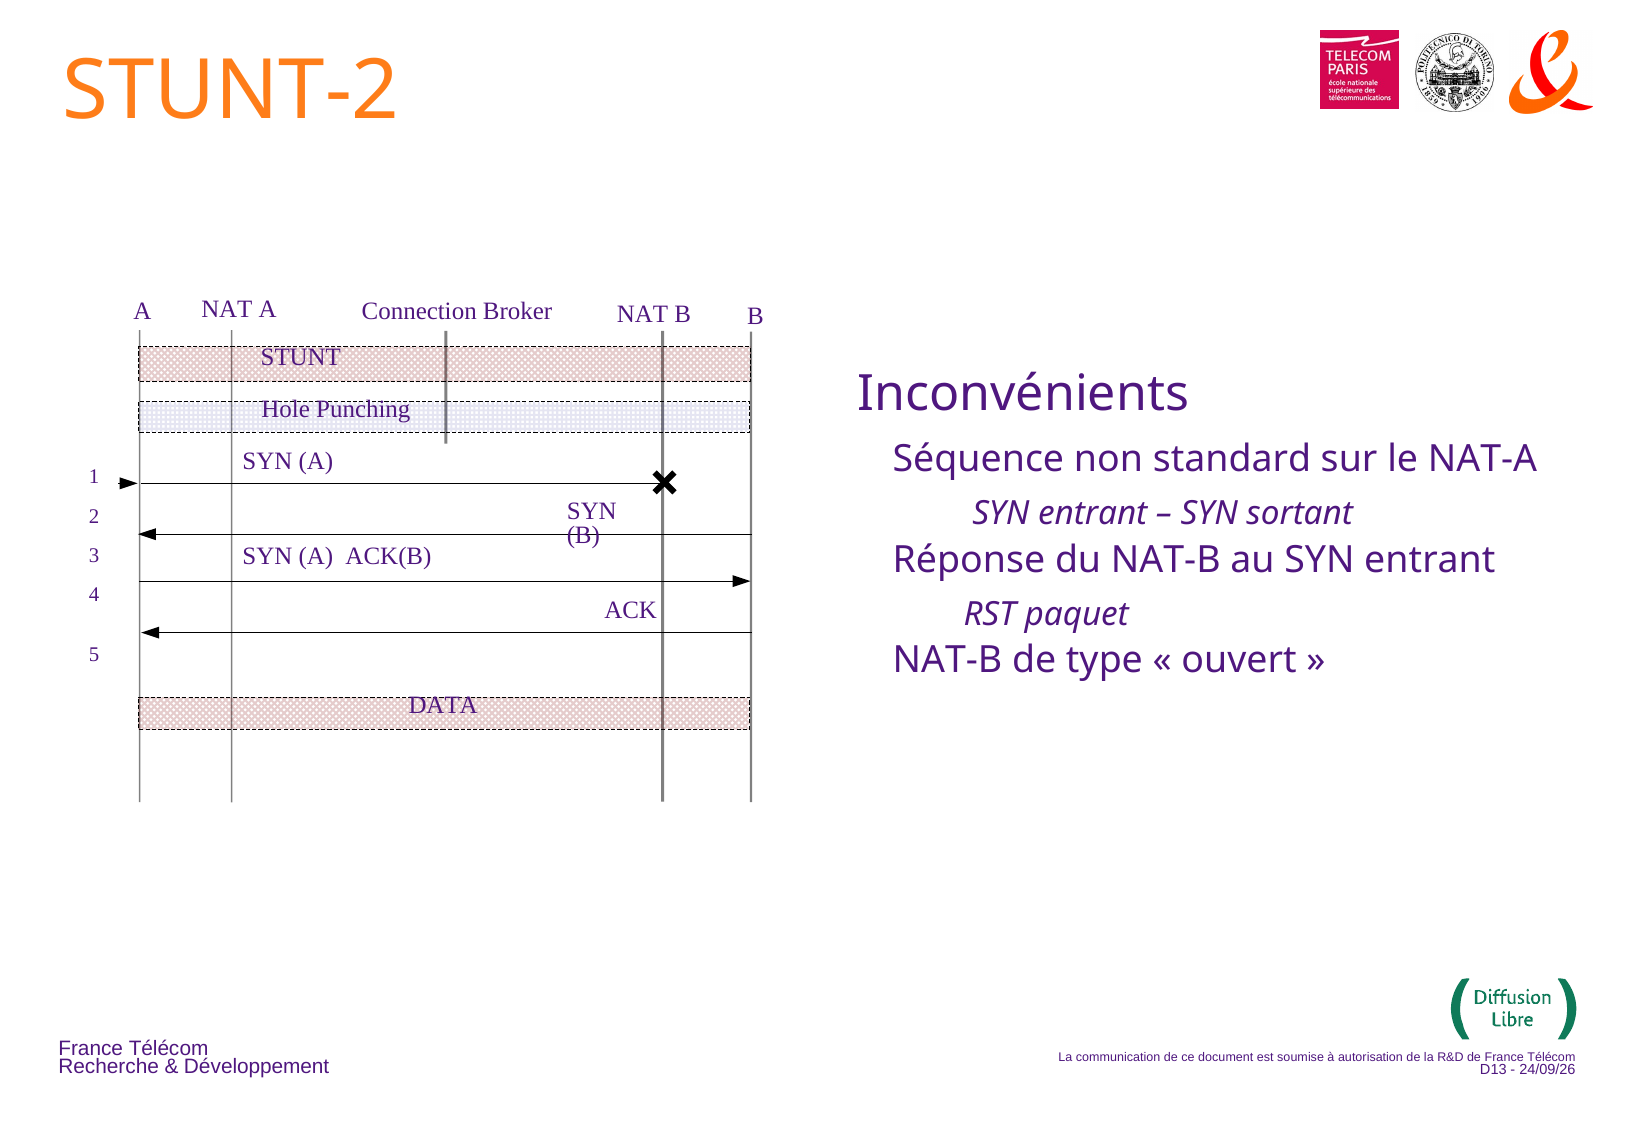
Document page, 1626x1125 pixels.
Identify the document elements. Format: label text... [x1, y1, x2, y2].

text_box [138, 535, 366, 803]
text_box SYN (A) [242, 450, 369, 483]
text_box [138, 334, 753, 803]
text_box ACK [604, 599, 669, 635]
picture [1320, 30, 1399, 109]
text_box [661, 582, 665, 599]
text_box [661, 535, 665, 581]
picture [1509, 30, 1593, 114]
text_box DATA [366, 694, 520, 730]
text_box SYN (B) [566, 500, 657, 565]
picture [1415, 33, 1494, 112]
text_box SYN (A) ACK(B) [242, 546, 500, 581]
text_box NAT A [201, 298, 307, 334]
text_box [661, 488, 665, 534]
title STUNT-2 [48, 37, 1409, 201]
text_box 1 2 3 4 5 [88, 467, 111, 755]
text_box Connection Broker [361, 300, 678, 335]
text_box A [133, 300, 214, 335]
text_box NAT B [616, 303, 724, 339]
text_box Hole Punching [261, 398, 441, 433]
list Inconvénients Séquence non standard sur le NAT-A SYN entrant – SYN sortant Réponse du NAT-B au SYN entrant RST paquet NAT-B de type « ouvert » [805, 348, 1599, 690]
text_box STUNT [260, 345, 393, 381]
text_box B [747, 305, 819, 341]
